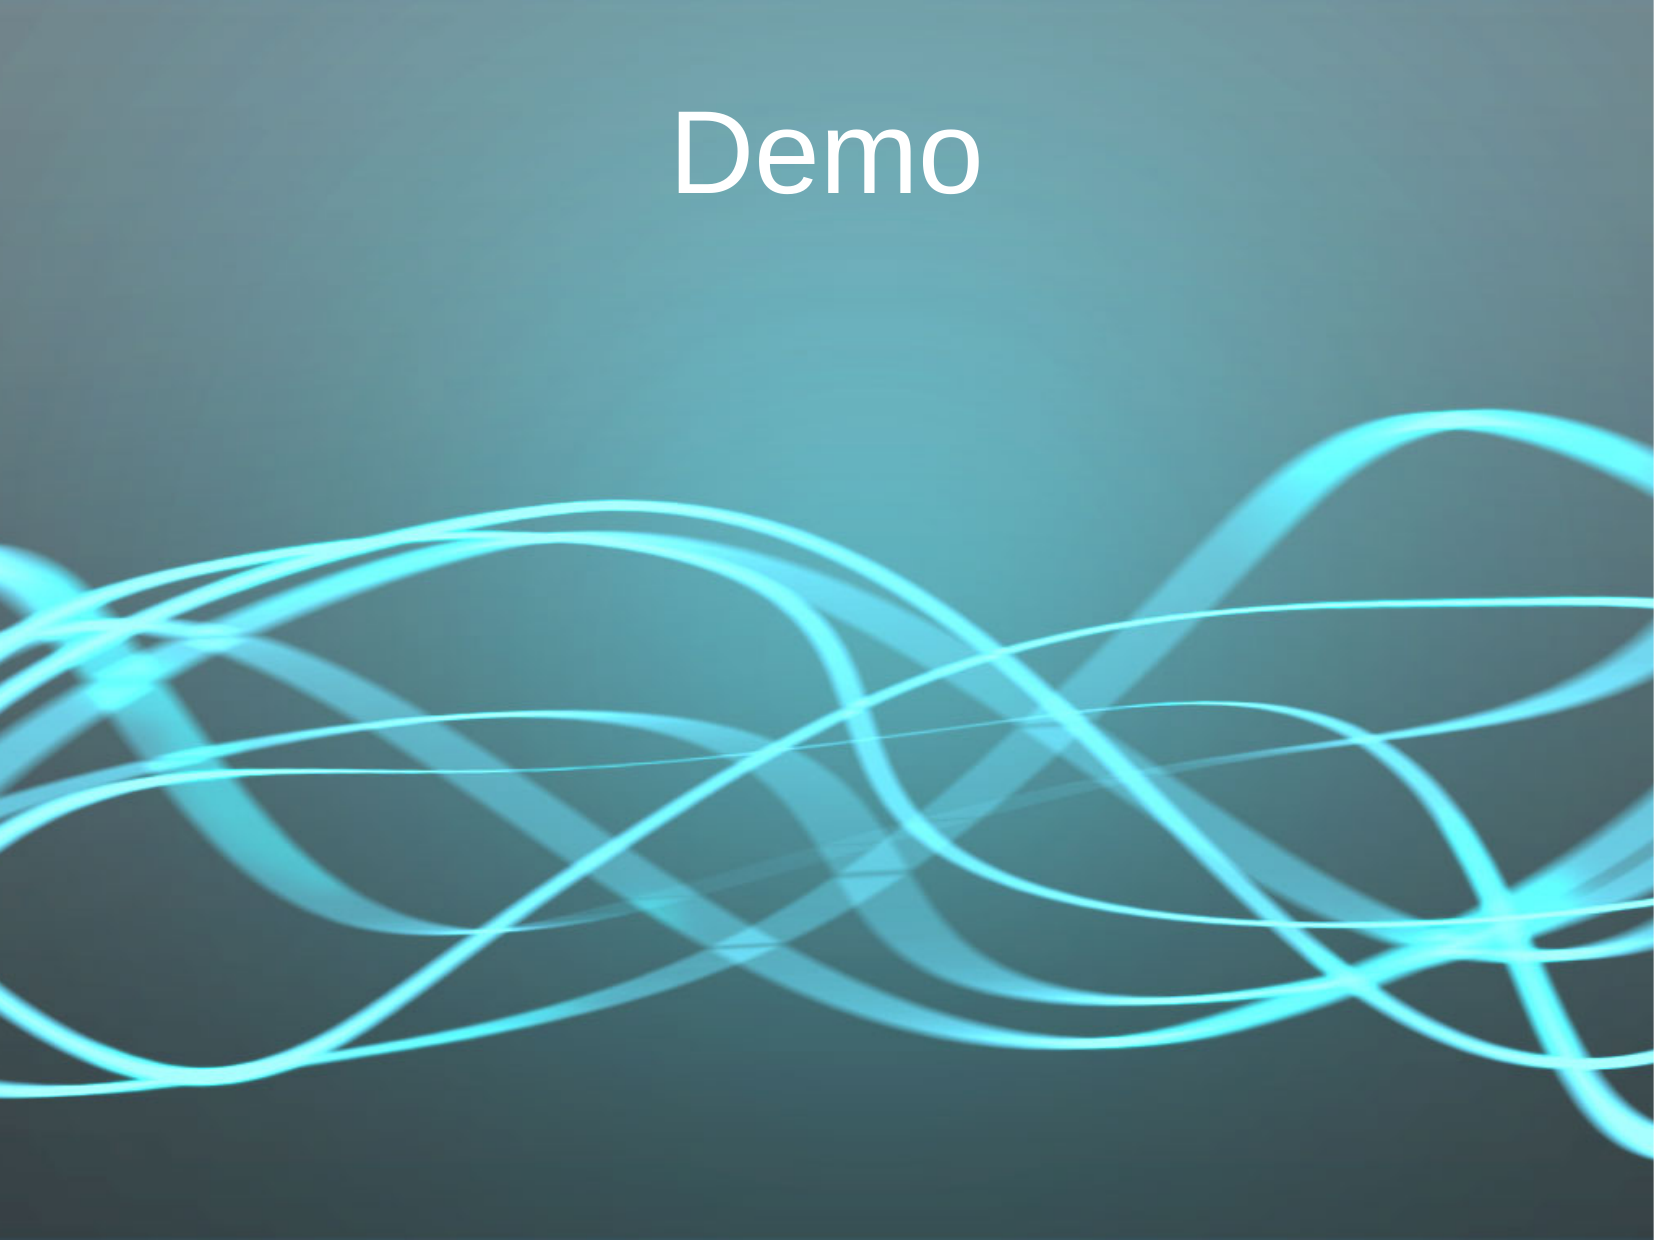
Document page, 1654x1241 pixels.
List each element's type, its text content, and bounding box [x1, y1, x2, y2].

picture [0, 0, 1654, 1240]
title Demo [82, 49, 1571, 257]
